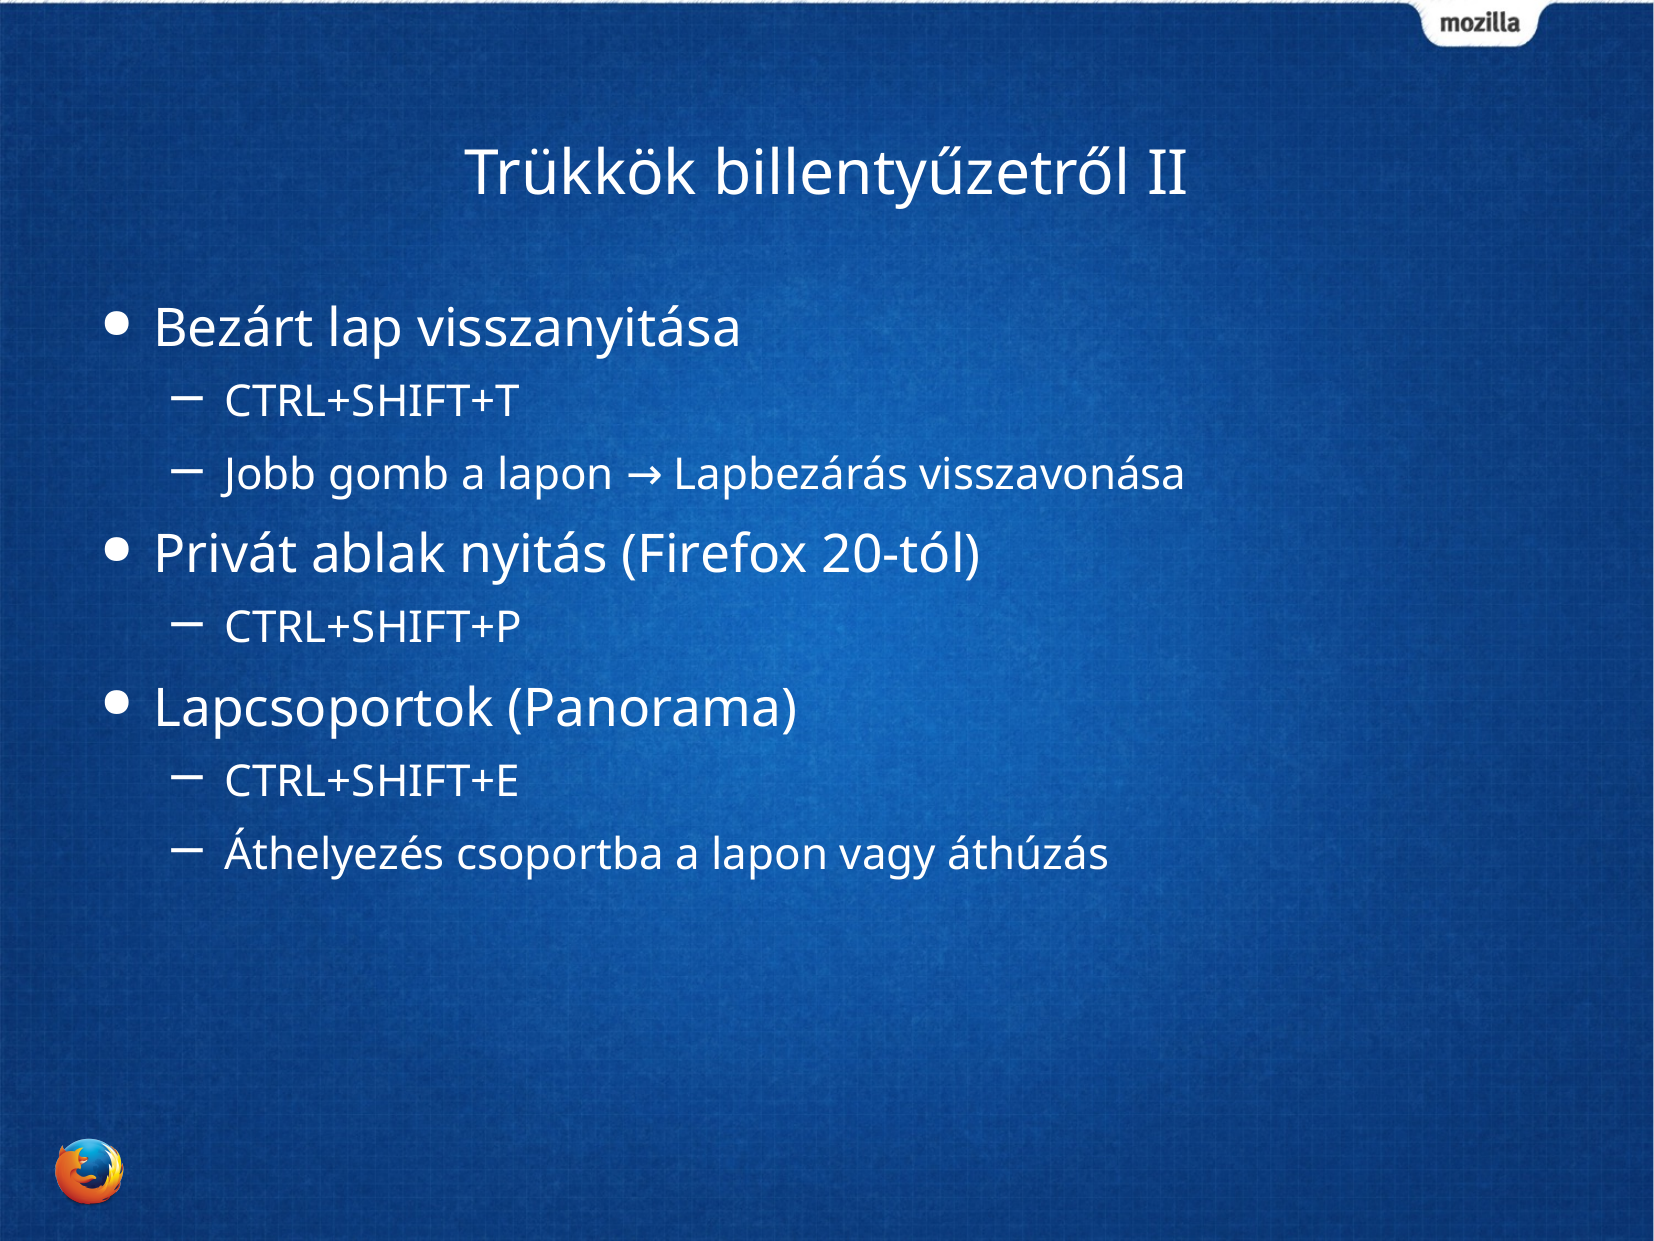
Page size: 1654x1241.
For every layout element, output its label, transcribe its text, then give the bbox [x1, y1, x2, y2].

title Trükkök billentyűzetről II [82, 49, 1571, 257]
list Bezárt lap visszanyitása CTRL+SHIFT+T Jobb gomb a lapon → Lapbezárás visszavonása Privát ablak nyitás (Firefox 20-tól) CTRL+SHIFT+P Lapcsoportok (Panorama) CTRL+SHIFT+E Áthelyezés csoportba a lapon vagy áthúzás [82, 289, 1571, 1108]
picture [0, 0, 1654, 1241]
